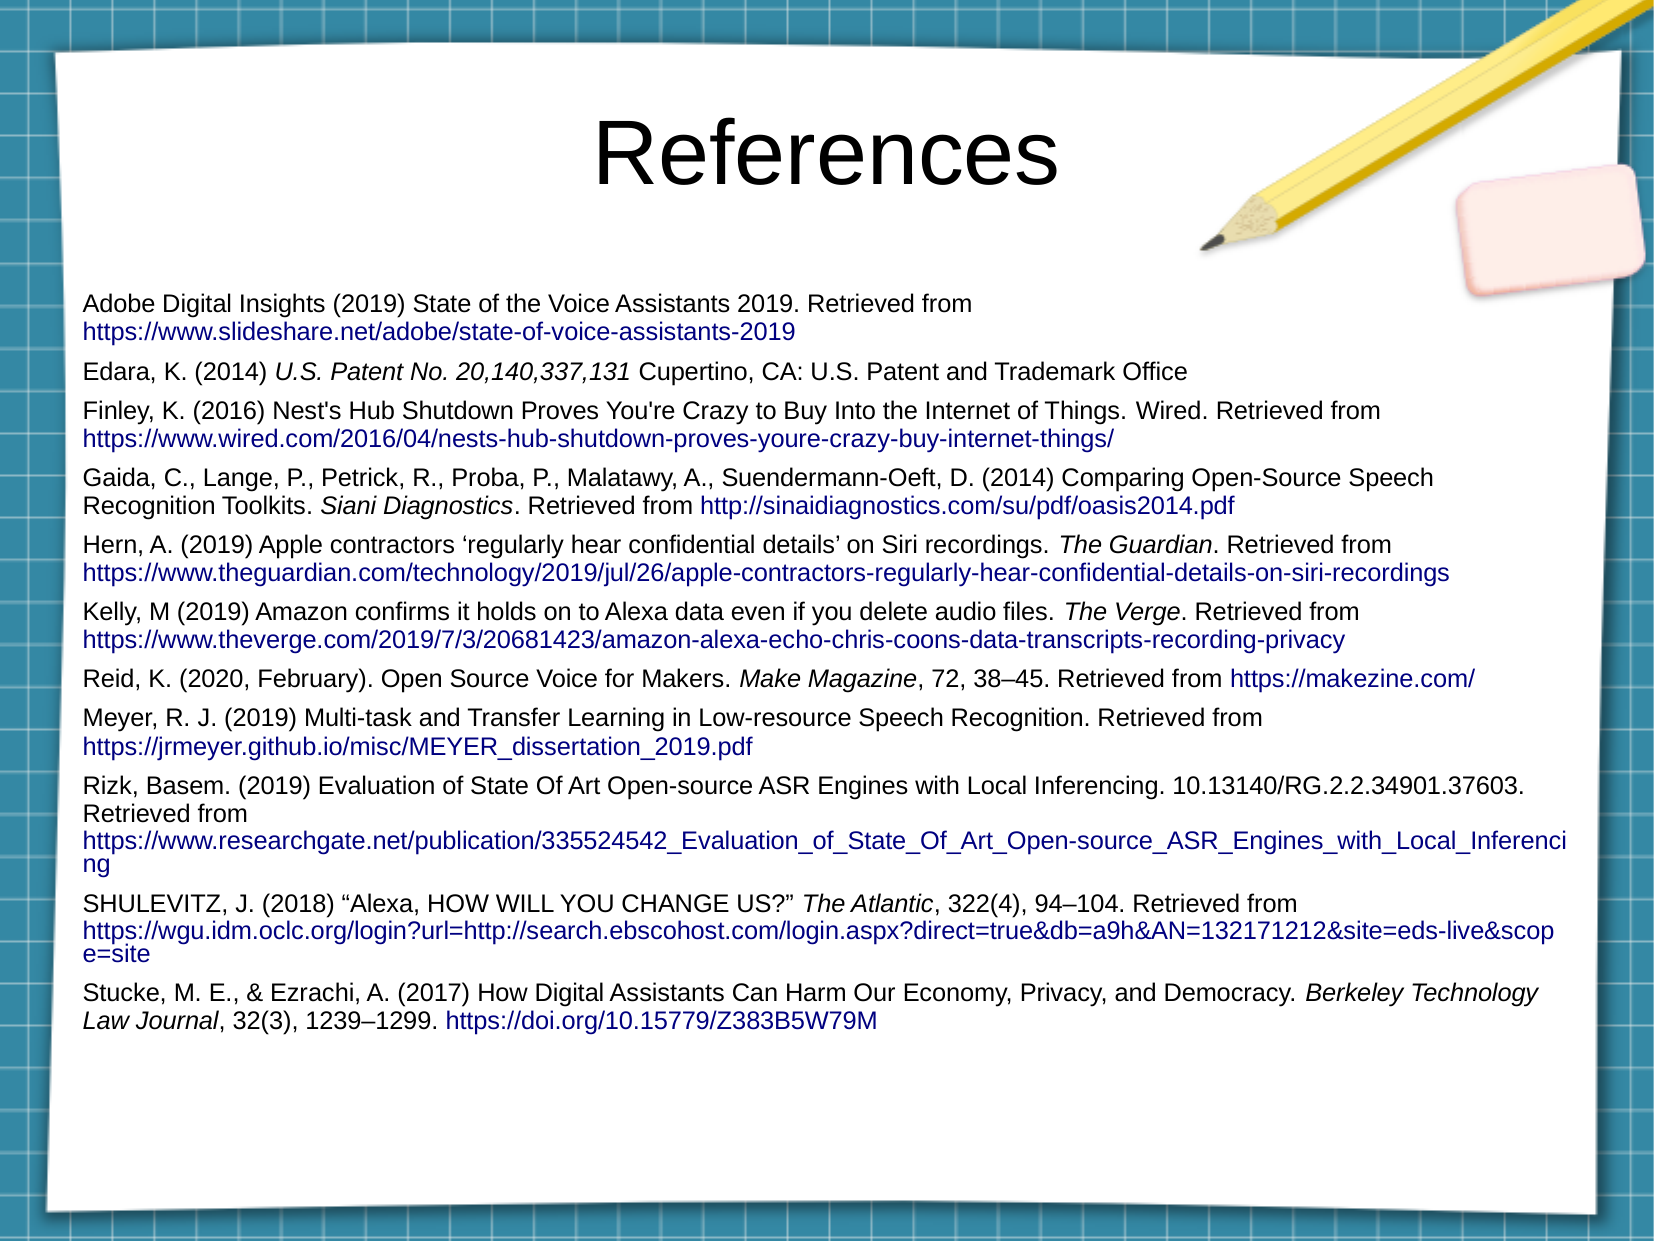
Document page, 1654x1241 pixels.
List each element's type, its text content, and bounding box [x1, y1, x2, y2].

picture [0, 0, 1654, 1241]
list Adobe Digital Insights (2019) State of the Voice Assistants 2019. Retrieved from https://www.slideshare.net/adobe/state-of-voice-assistants-2019 Edara, K. (2014) U.S. Patent No. 20,140,337,131 Cupertino, CA: U.S. Patent and Trademark Office Finley, K. (2016) Nest's Hub Shutdown Proves You're Crazy to Buy Into the Internet of Things. Wired. Retrieved from https://www.wired.com/2016/04/nests-hub-shutdown-proves-youre-crazy-buy-internet-things/ Gaida, C., Lange, P., Petrick, R., Proba, P., Malatawy, A., Suendermann-Oeft, D. (2014) Comparing Open-Source Speech Recognition Toolkits. Siani Diagnostics. Retrieved from http://sinaidiagnostics.com/su/pdf/oasis2014.pdf Hern, A. (2019) Apple contractors ‘regularly hear confidential details’ on Siri recordings. The Guardian. Retrieved from https://www.theguardian.com/technology/2019/jul/26/apple-contractors-regularly-hear-confidential-details-on-siri-recordings Kelly, M (2019) Amazon confirms it holds on to Alexa data even if you delete audio files. The Verge. Retrieved from https://www.theverge.com/2019/7/3/20681423/amazon-alexa-echo-chris-coons-data-transcripts-recording-privacy Reid, K. (2020, February). Open Source Voice for Makers. Make Magazine, 72, 38–45. Retrieved from https://makezine.com/ Meyer, R. J. (2019) Multi-task and Transfer Learning in Low-resource Speech Recognition. Retrieved from https://jrmeyer.github.io/misc/MEYER_dissertation_2019.pdf Rizk, Basem. (2019) Evaluation of State Of Art Open-source ASR Engines with Local Inferencing. 10.13140/RG.2.2.34901.37603. Retrieved from https://www.researchgate.net/publication/335524542_Evaluation_of_State_Of_Art_Open-source_ASR_Engines_with_Local_Inferencing SHULEVITZ, J. (2018) “Alexa, HOW WILL YOU CHANGE US?” The Atlantic, 322(4), 94–104. Retrieved from https://wgu.idm.oclc.org/login?url=http://search.ebscohost.com/login.aspx?direct=true&db=a9h&AN=132171212&site=eds-live&scope=site Stucke, M. E., & Ezrachi, A. (2017) How Digital Assistants Can Harm Our Economy, Privacy, and Democracy. Berkeley Technology Law Journal, 32(3), 1239–1299. https://doi.org/10.15779/Z383B5W79M [82, 290, 1571, 1010]
title References [82, 49, 1571, 257]
